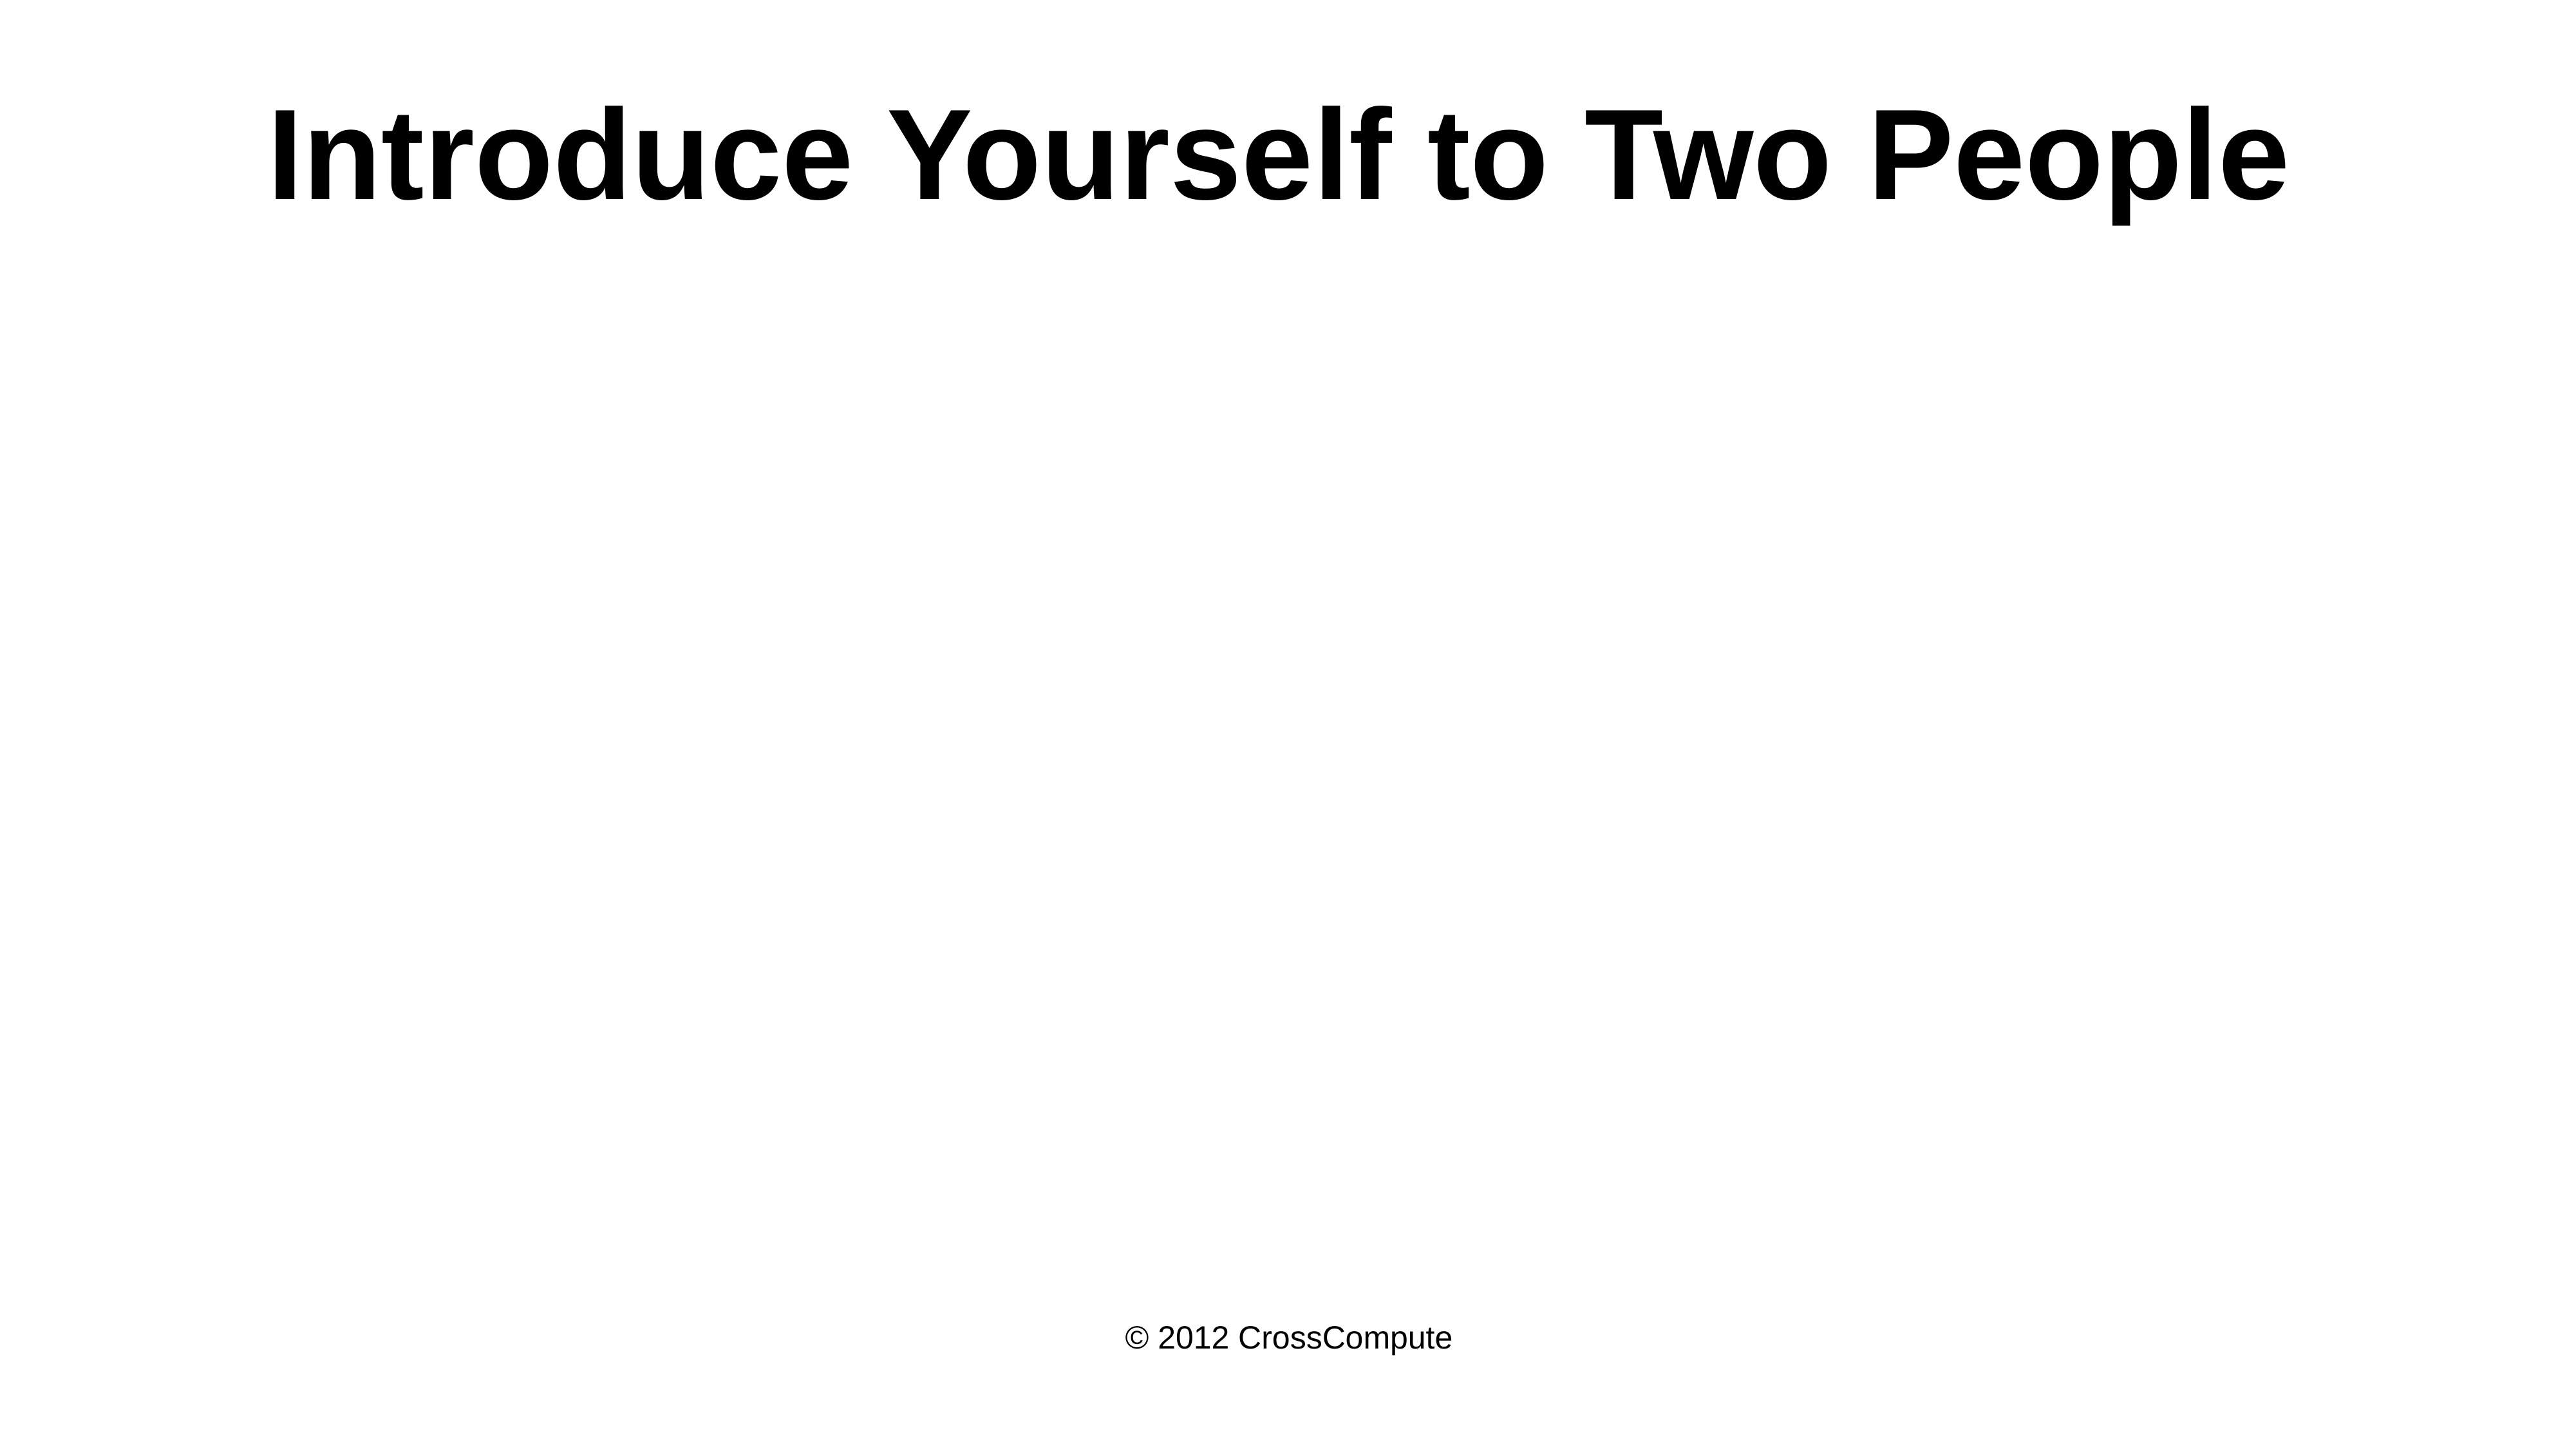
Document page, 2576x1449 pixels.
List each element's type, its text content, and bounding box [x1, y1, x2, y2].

title Introduce Yourself to Two People [72, 19, 2488, 290]
